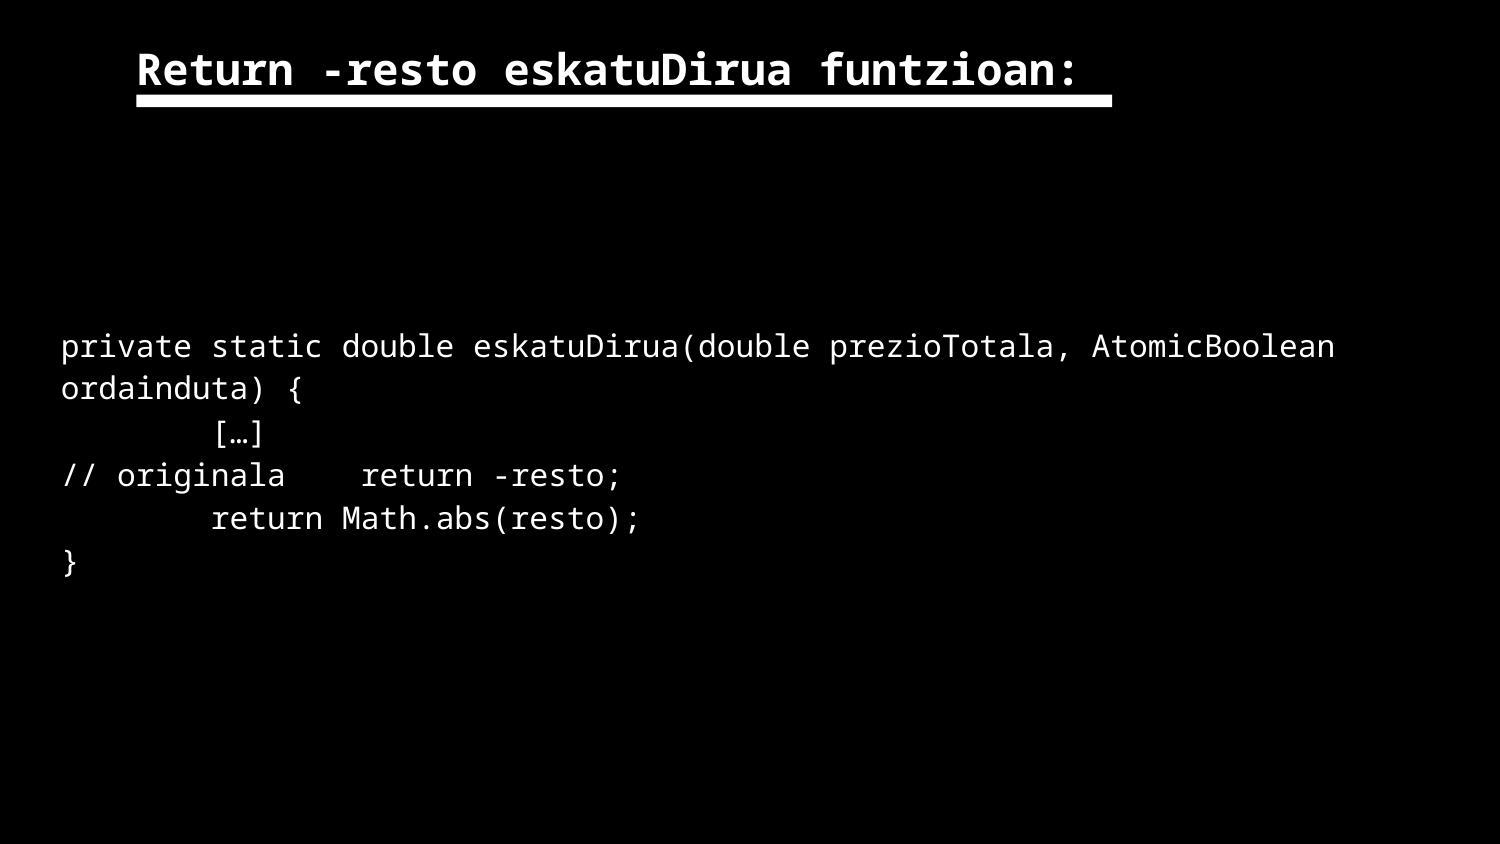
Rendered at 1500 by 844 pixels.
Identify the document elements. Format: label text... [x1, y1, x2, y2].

text_box Return -resto eskatuDirua funtzioan: [121, 19, 1125, 150]
list private static double eskatuDirua(double prezioTotala, AtomicBoolean ordainduta) { […] // originala return -resto; return Math.abs(resto); } [45, 305, 1500, 689]
